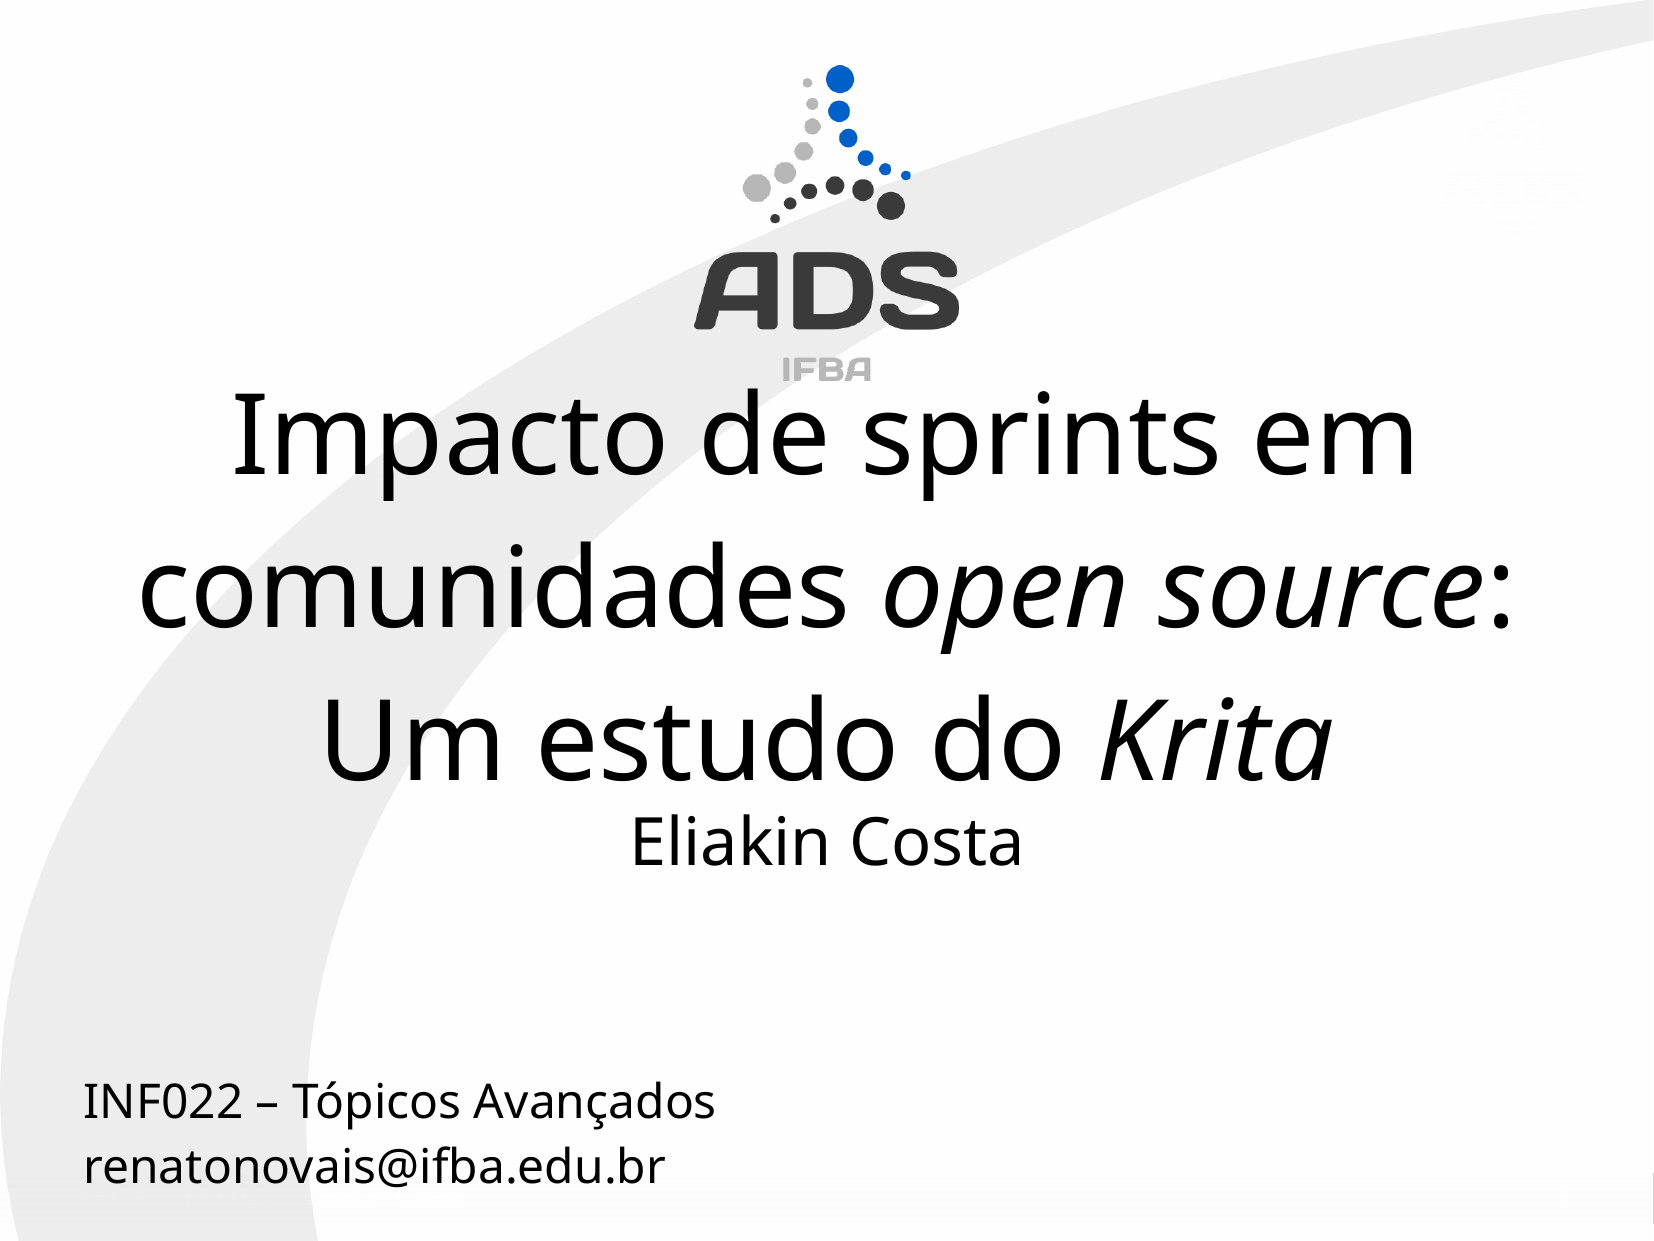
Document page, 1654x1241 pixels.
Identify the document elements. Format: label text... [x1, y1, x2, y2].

picture [0, 0, 1654, 1241]
text_box Impacto de sprints em comunidades open source: Um estudo do Krita [82, 381, 1571, 787]
text_box Eliakin Costa INF022 – Tópicos Avançados renatonovais@ifba.edu.br [83, 714, 1572, 1188]
